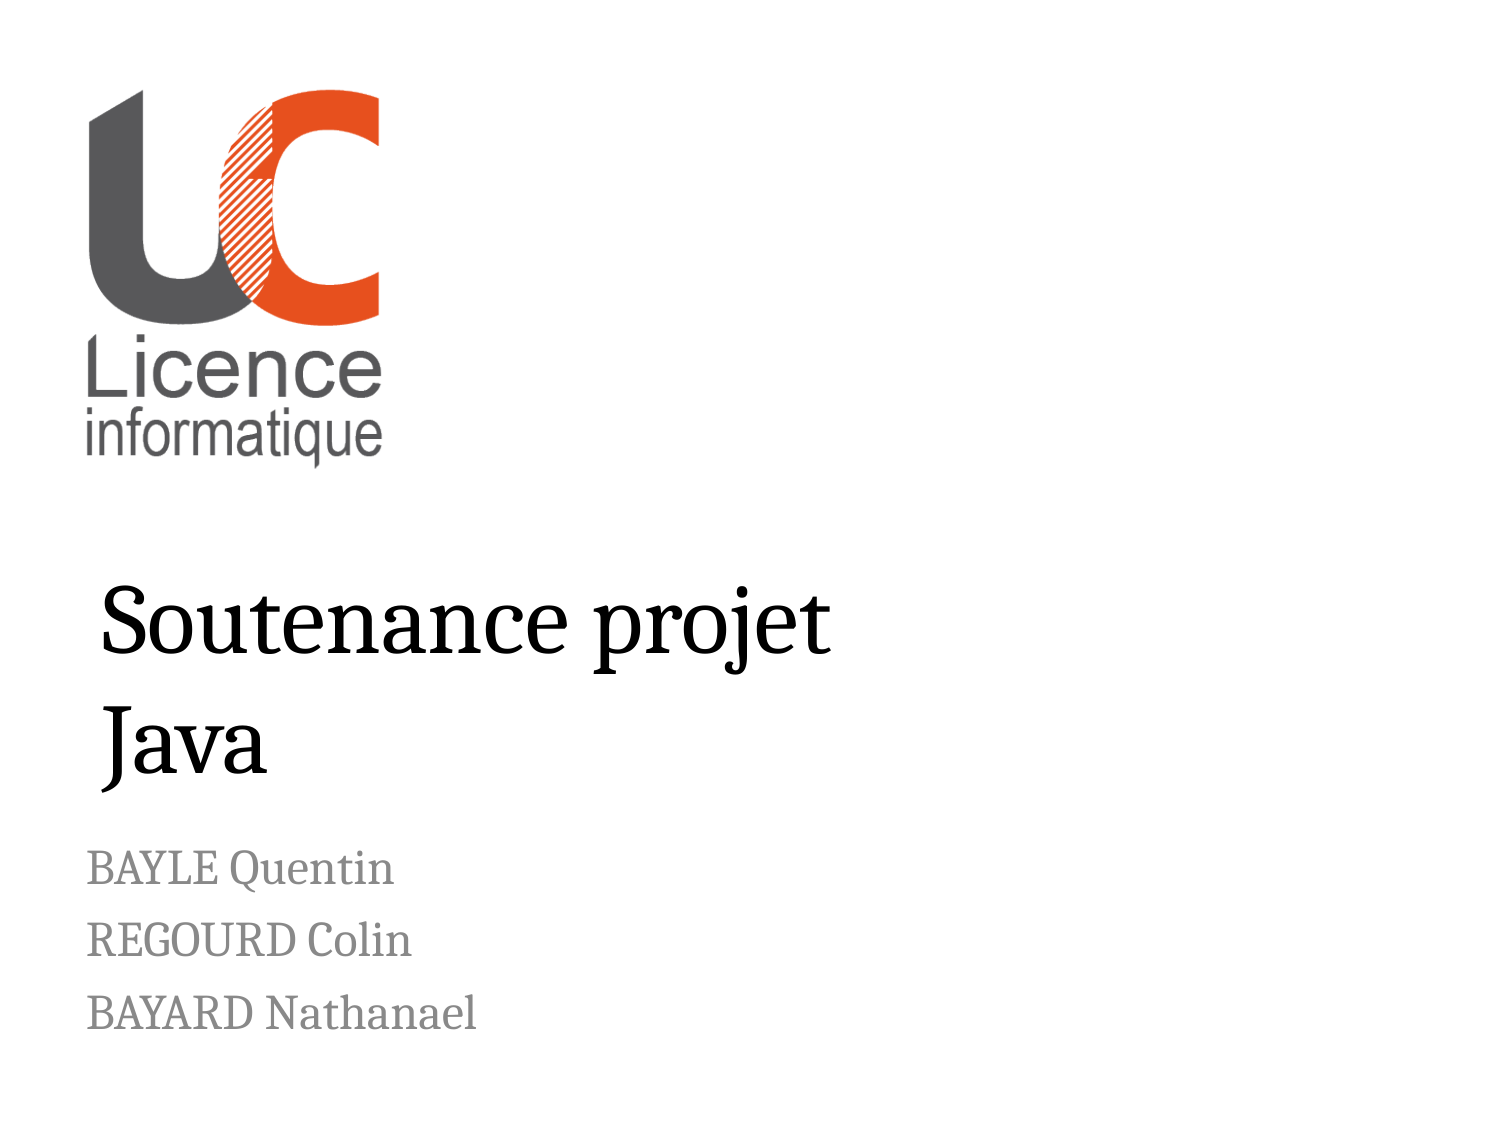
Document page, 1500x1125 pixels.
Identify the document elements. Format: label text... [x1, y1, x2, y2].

subtitle BAYLE Quentin REGOURD Colin BAYARD Nathanael [70, 826, 934, 1052]
title Soutenance projet Java [87, 507, 950, 801]
picture [64, 72, 401, 473]
